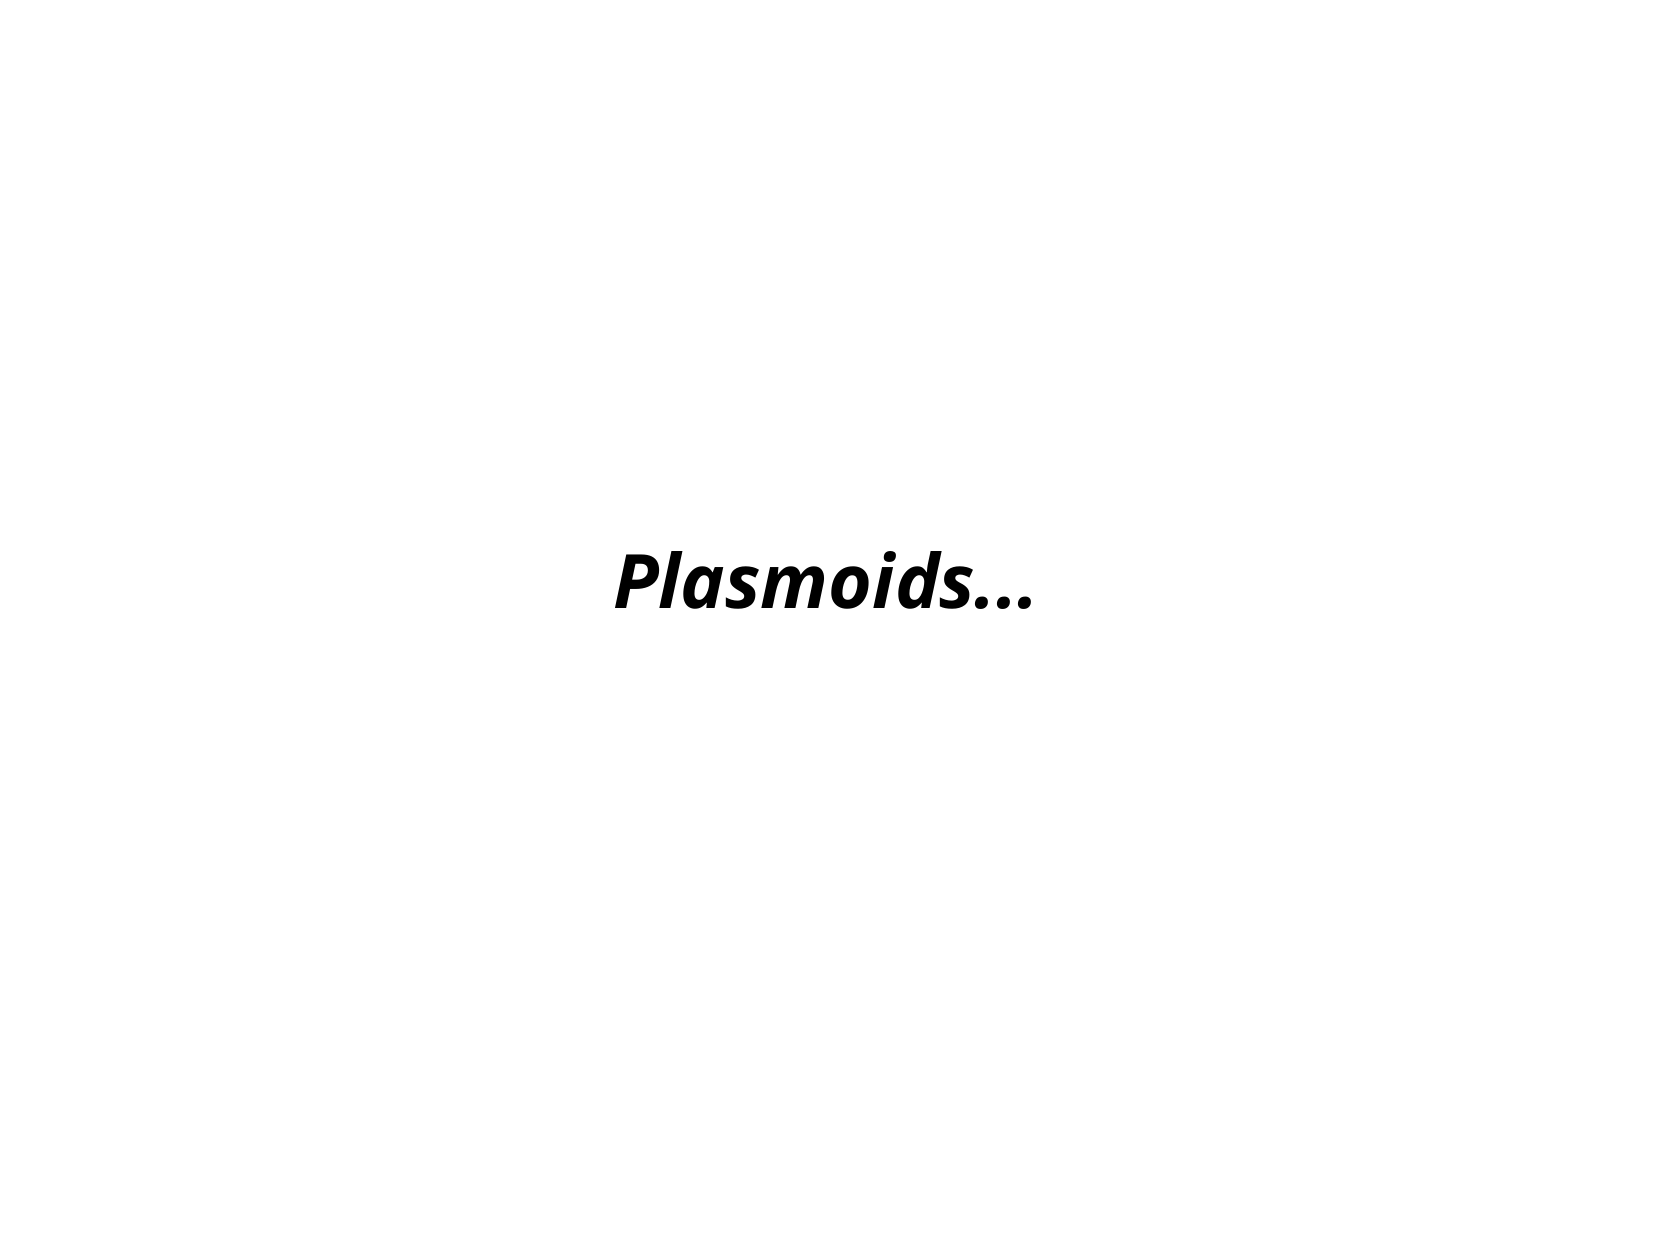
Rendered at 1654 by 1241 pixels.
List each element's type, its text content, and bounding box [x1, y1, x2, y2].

subtitle Plasmoids... [82, 49, 1571, 1109]
